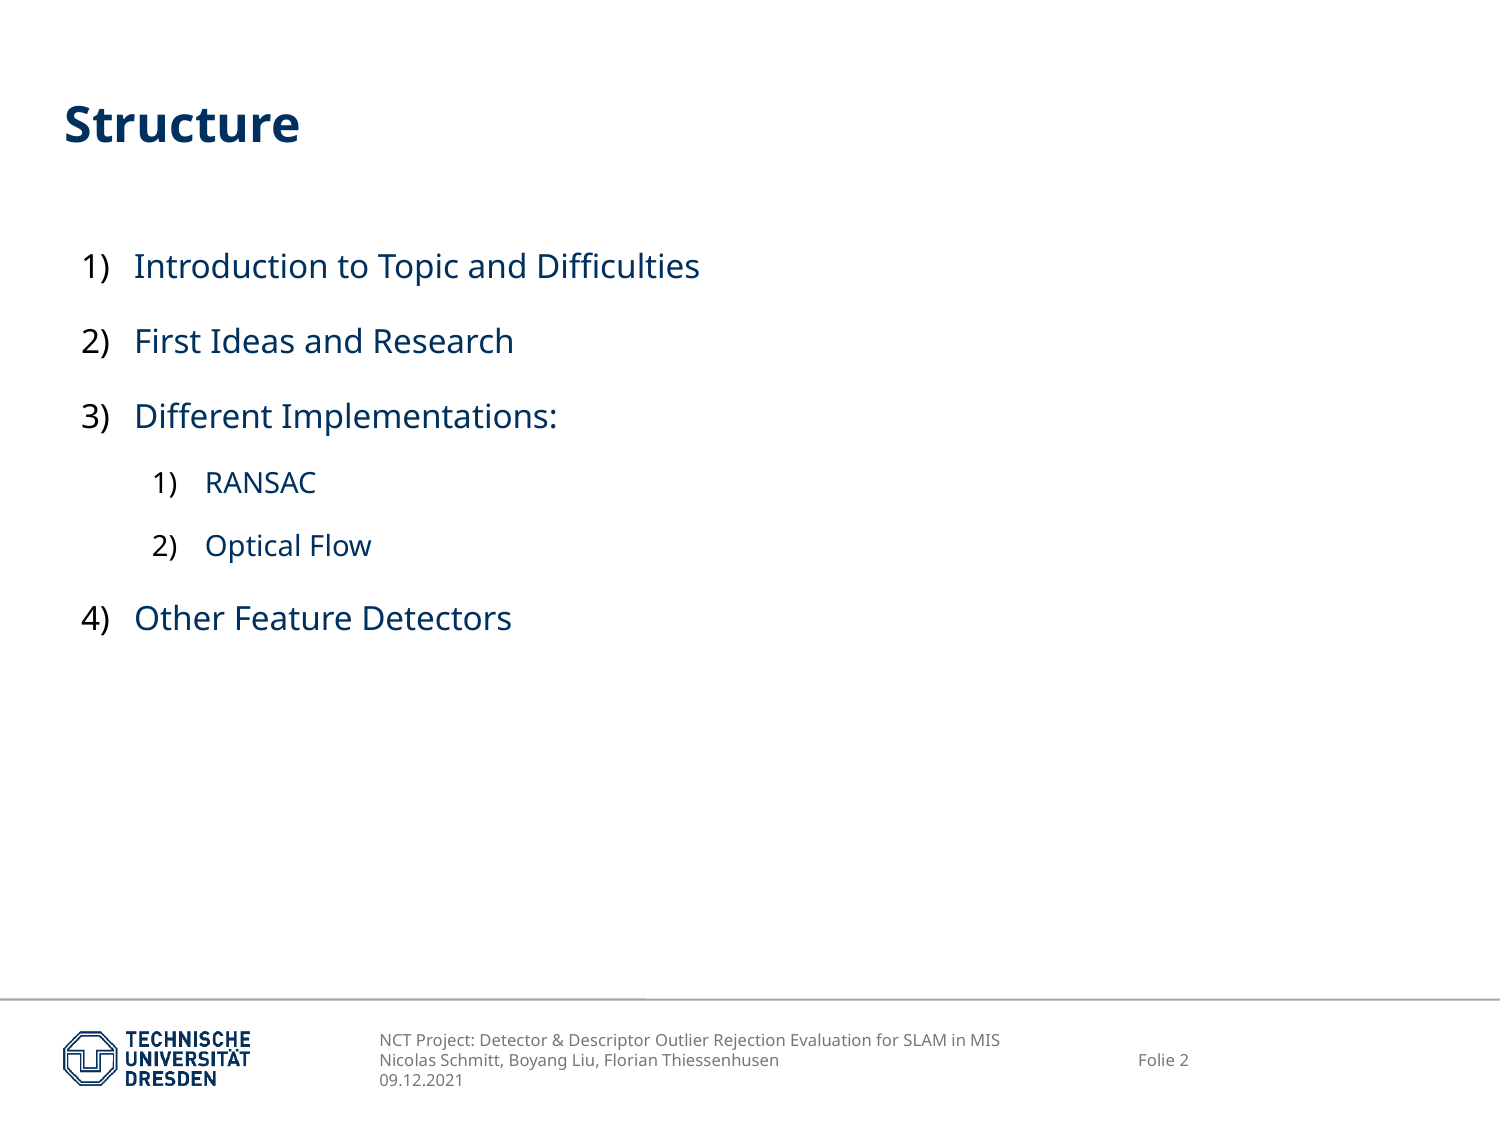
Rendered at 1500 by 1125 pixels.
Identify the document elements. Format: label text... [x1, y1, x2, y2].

title Structure [64, 56, 1437, 190]
list Introduction to Topic and Difficulties First Ideas and Research Different Implementations: RANSAC Optical Flow Other Feature Detectors [63, 243, 1437, 941]
picture [63, 1031, 250, 1086]
